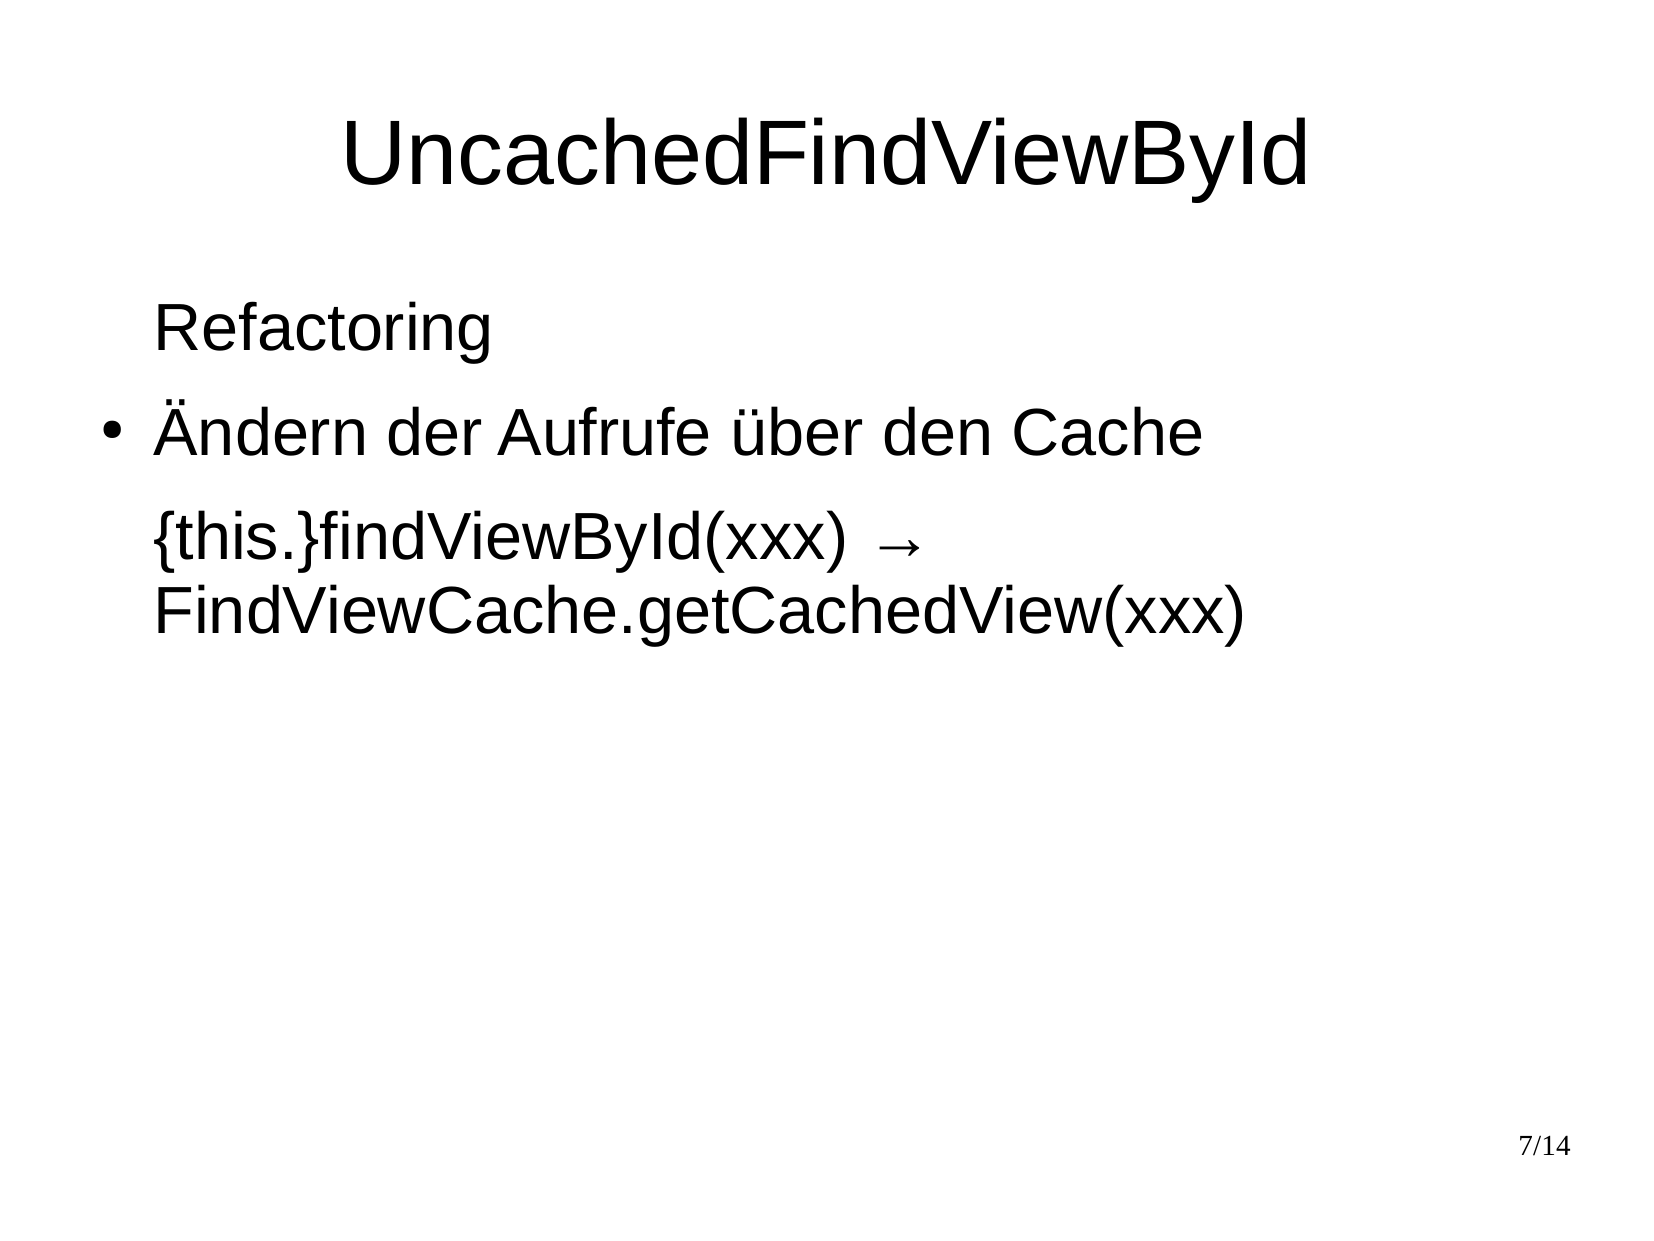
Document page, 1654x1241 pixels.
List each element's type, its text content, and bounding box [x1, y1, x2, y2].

title UncachedFindViewById [82, 49, 1571, 257]
list Refactoring Ändern der Aufrufe über den Cache {this.}findViewById(xxx) → FindViewCache.getCachedView(xxx) [82, 290, 1571, 1010]
